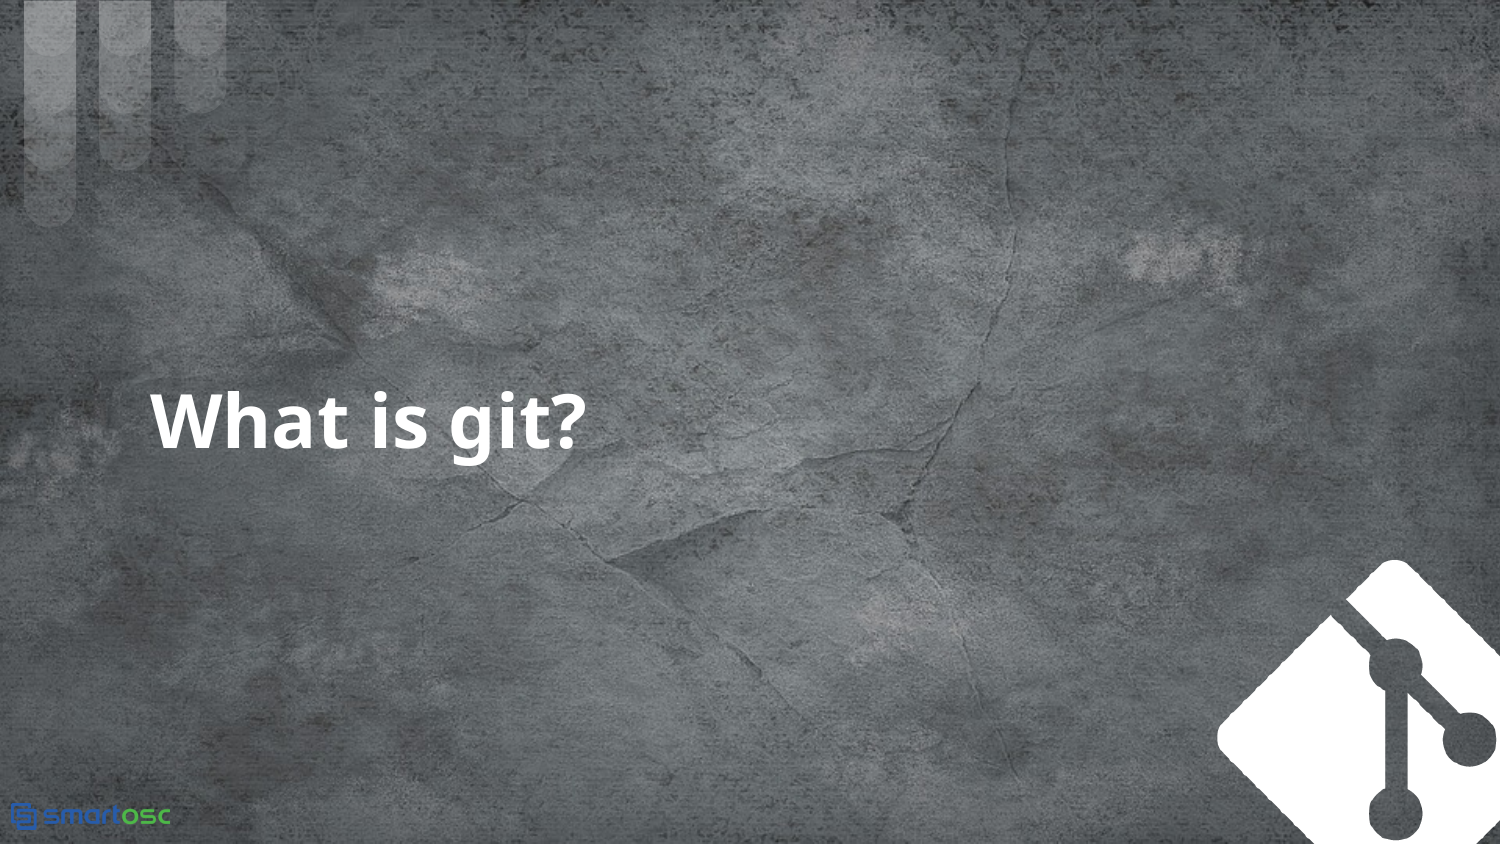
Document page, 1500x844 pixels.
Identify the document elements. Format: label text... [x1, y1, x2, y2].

picture [0, 0, 1500, 844]
title What is git? [135, 264, 1097, 572]
